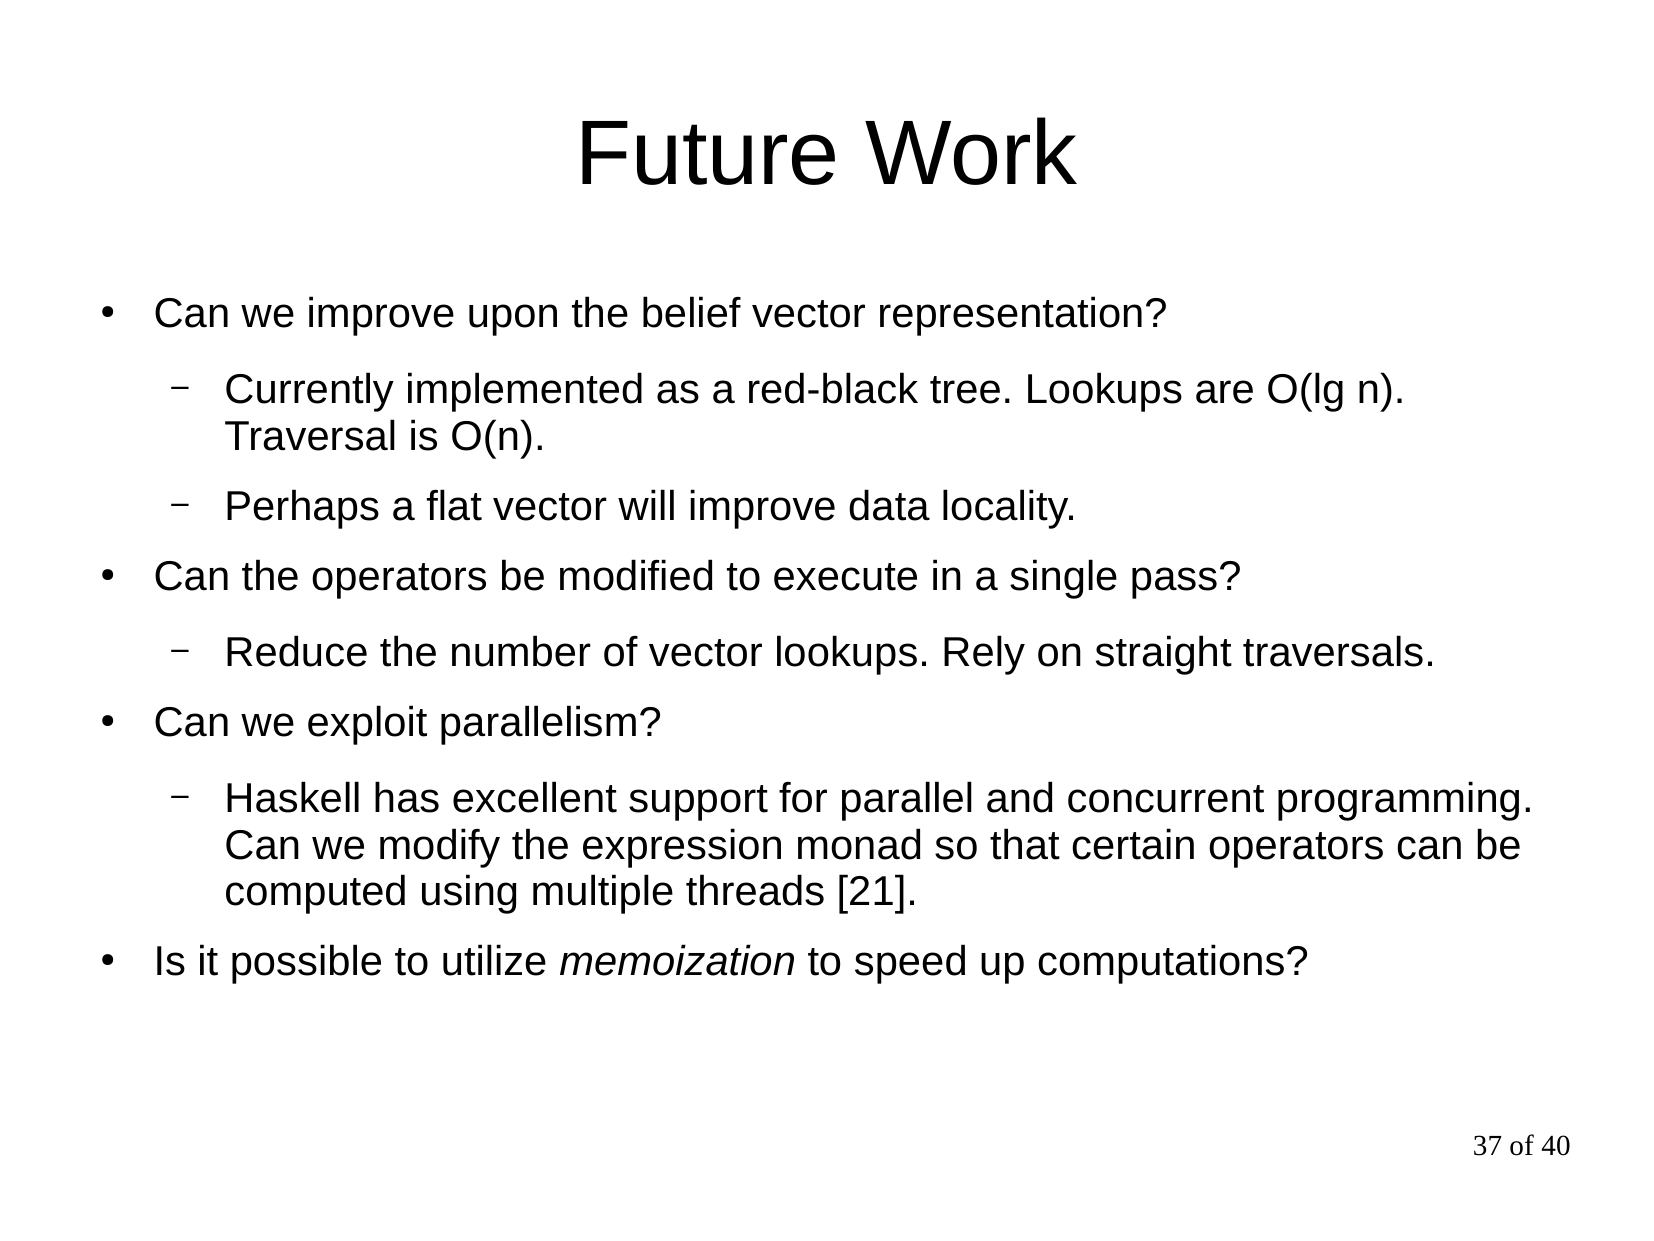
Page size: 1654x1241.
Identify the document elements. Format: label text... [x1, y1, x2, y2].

list Can we improve upon the belief vector representation? Currently implemented as a red-black tree. Lookups are O(lg n). Traversal is O(n). Perhaps a flat vector will improve data locality. Can the operators be modified to execute in a single pass? Reduce the number of vector lookups. Rely on straight traversals. Can we exploit parallelism? Haskell has excellent support for parallel and concurrent programming. Can we modify the expression monad so that certain operators can be computed using multiple threads [21]. Is it possible to utilize memoization to speed up computations? [82, 290, 1571, 1010]
title Future Work [82, 49, 1571, 257]
